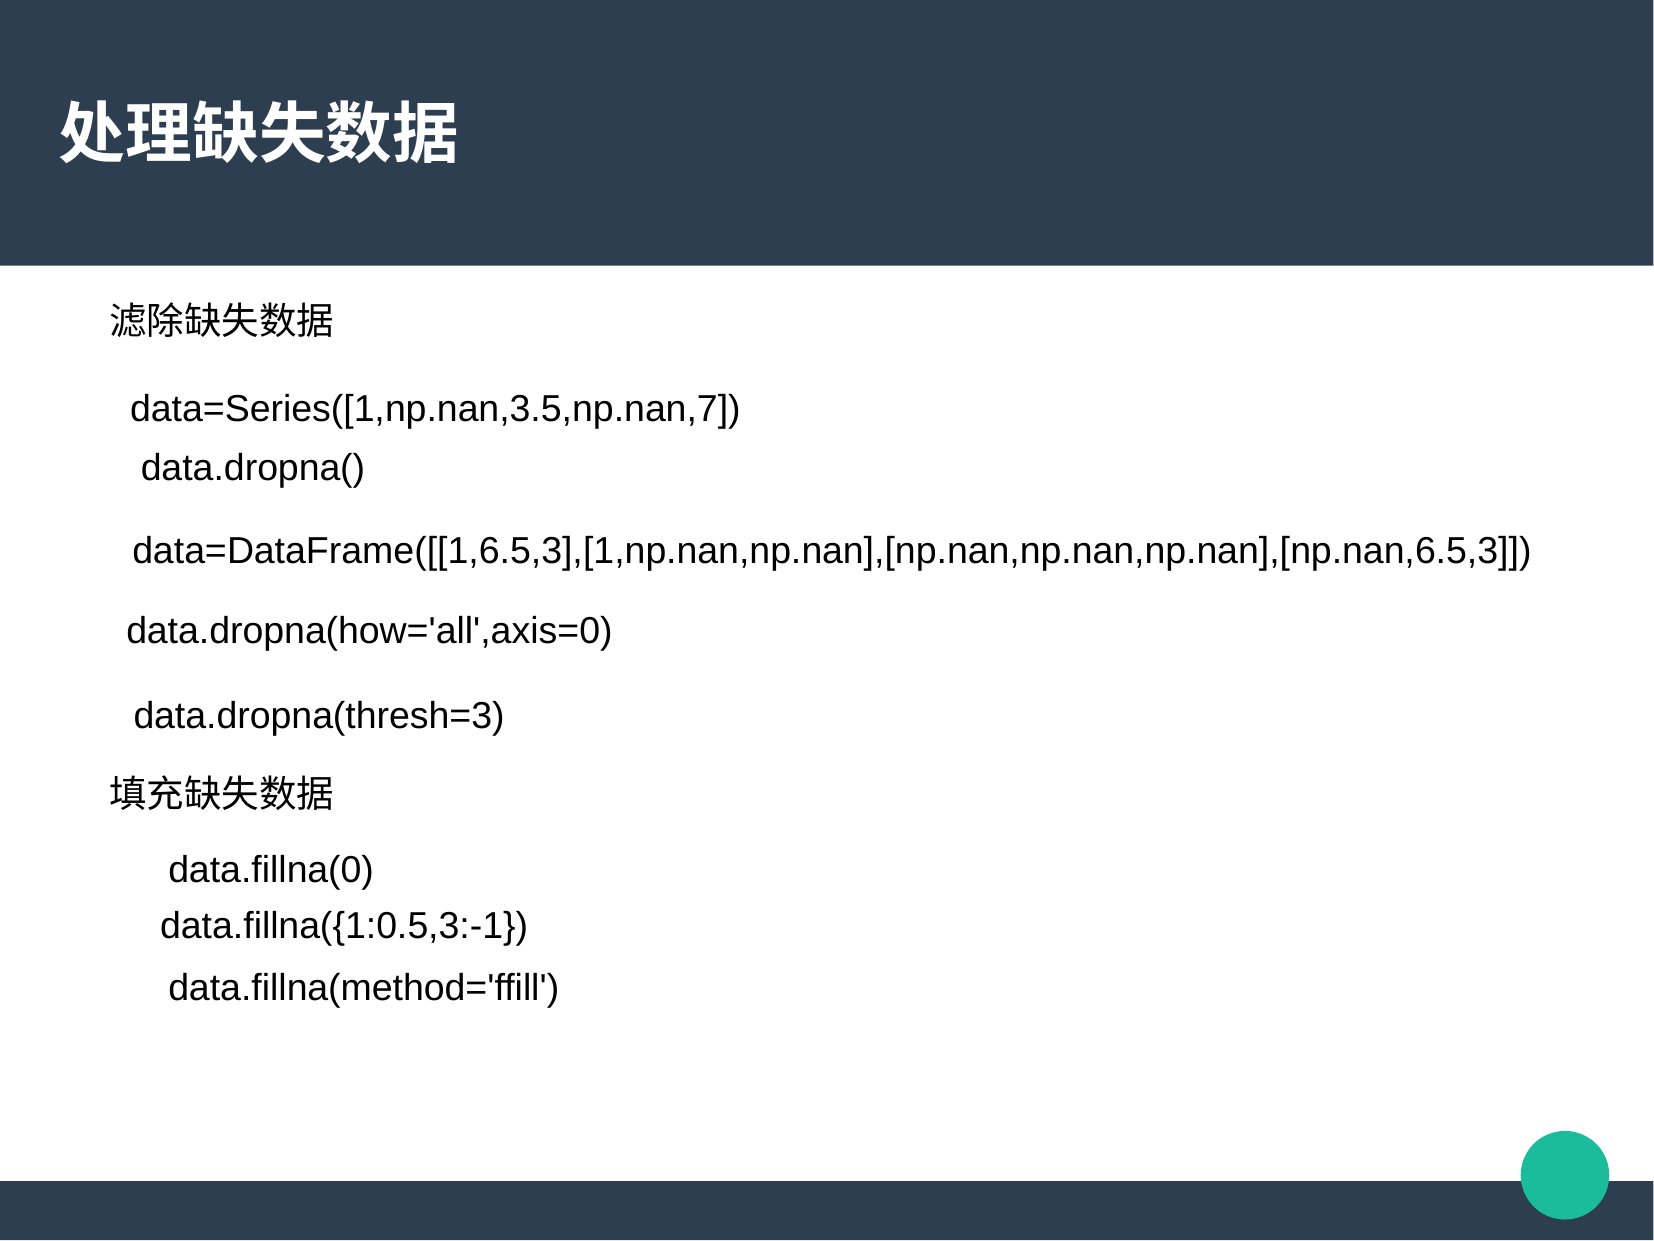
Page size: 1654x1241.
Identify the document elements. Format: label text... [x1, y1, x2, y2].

text_box 滤除缺失数据 [94, 283, 957, 354]
title 处理缺失数据 [59, 49, 1595, 207]
text_box data.dropna(thresh=3) [118, 687, 520, 745]
text_box data.fillna(method='ffill') [153, 958, 575, 1016]
text_box data.dropna() [115, 439, 381, 497]
text_box data=Series([1,np.nan,3.5,np.nan,7]) [115, 380, 756, 438]
text_box data=DataFrame([[1,6.5,3],[1,np.nan,np.nan],[np.nan,np.nan,np.nan],[np.nan,6.5,3]]) [117, 521, 1548, 579]
text_box 填充缺失数据 [94, 756, 957, 827]
text_box data.dropna(how='all',axis=0) [111, 602, 934, 660]
text_box data.fillna(0) [153, 840, 389, 897]
text_box data.fillna({1:0.5,3:-1}) [145, 897, 544, 955]
